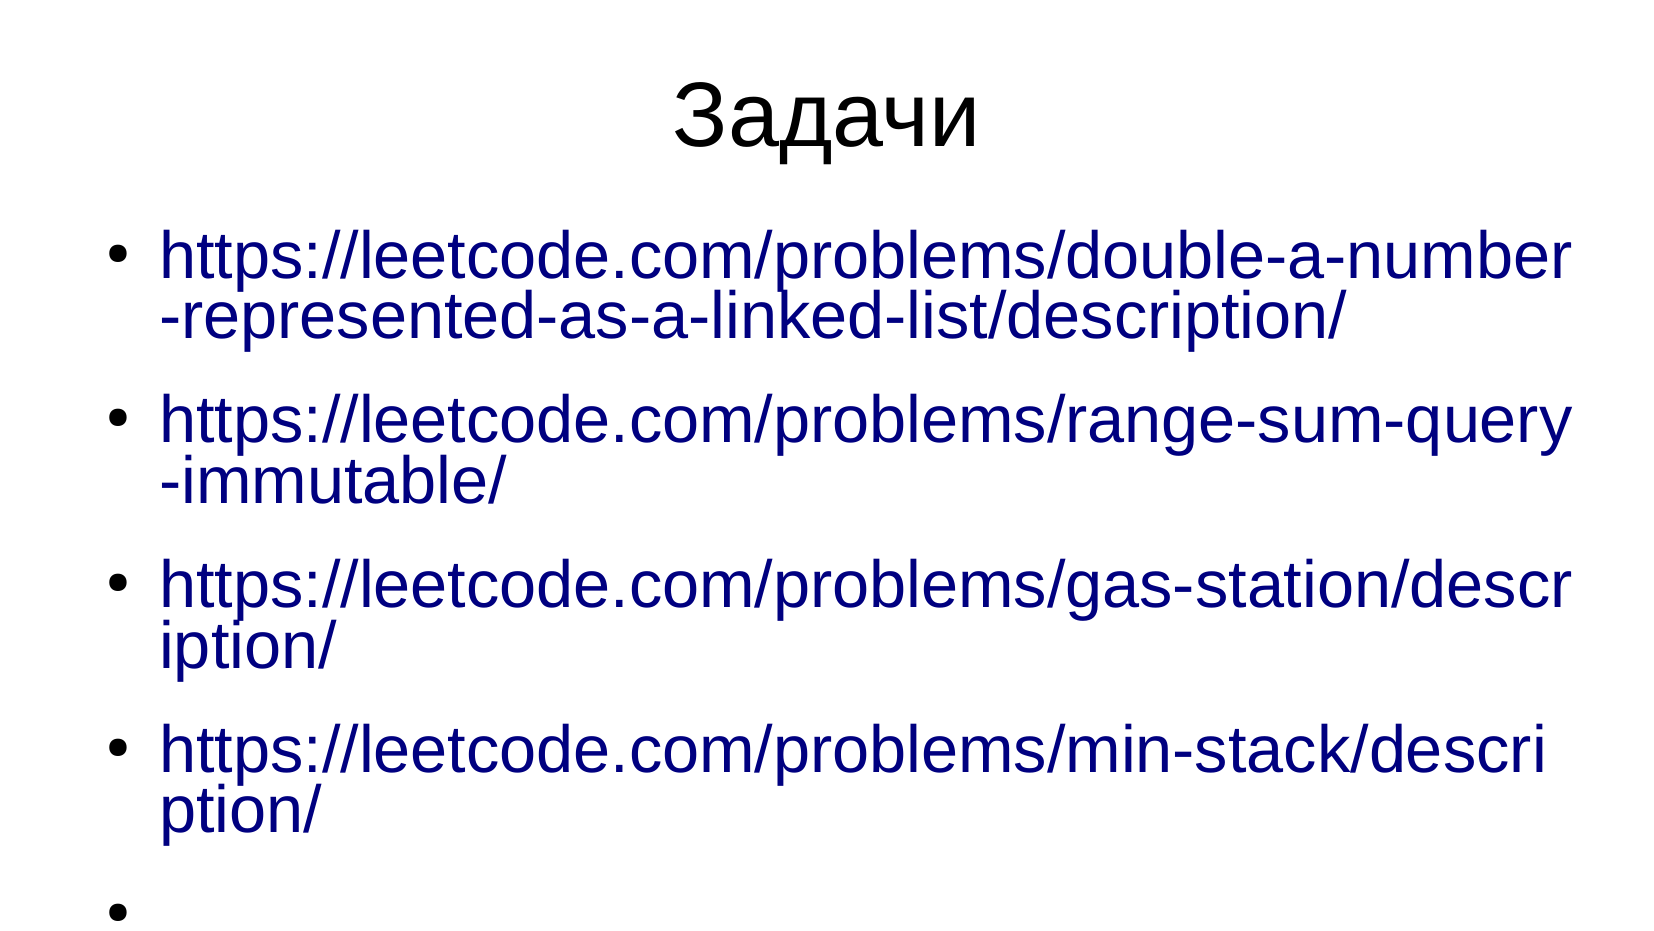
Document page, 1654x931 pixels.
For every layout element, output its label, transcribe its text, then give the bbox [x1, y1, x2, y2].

title Задачи [82, 37, 1571, 193]
list https://leetcode.com/problems/double-a-number-represented-as-a-linked-list/description/ https://leetcode.com/problems/range-sum-query-immutable/ https://leetcode.com/problems/gas-station/description/ https://leetcode.com/problems/min-stack/description/ [88, 217, 1577, 758]
